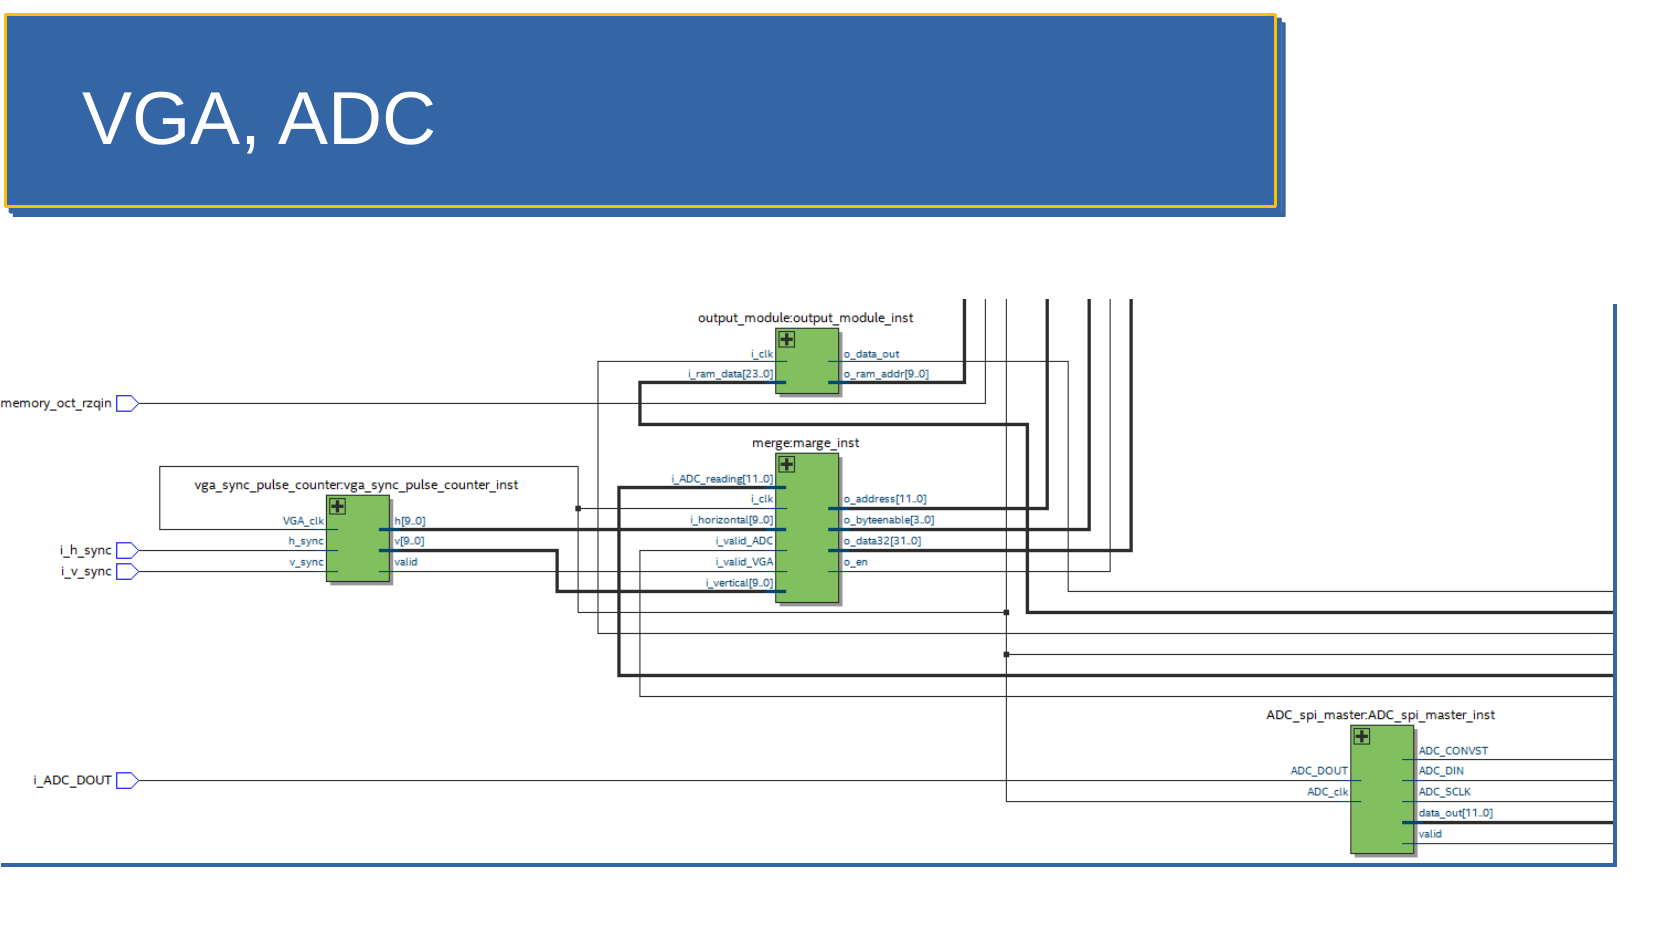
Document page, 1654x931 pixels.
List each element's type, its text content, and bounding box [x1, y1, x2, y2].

picture [0, 299, 1613, 863]
title VGA, ADC [82, 44, 1235, 192]
